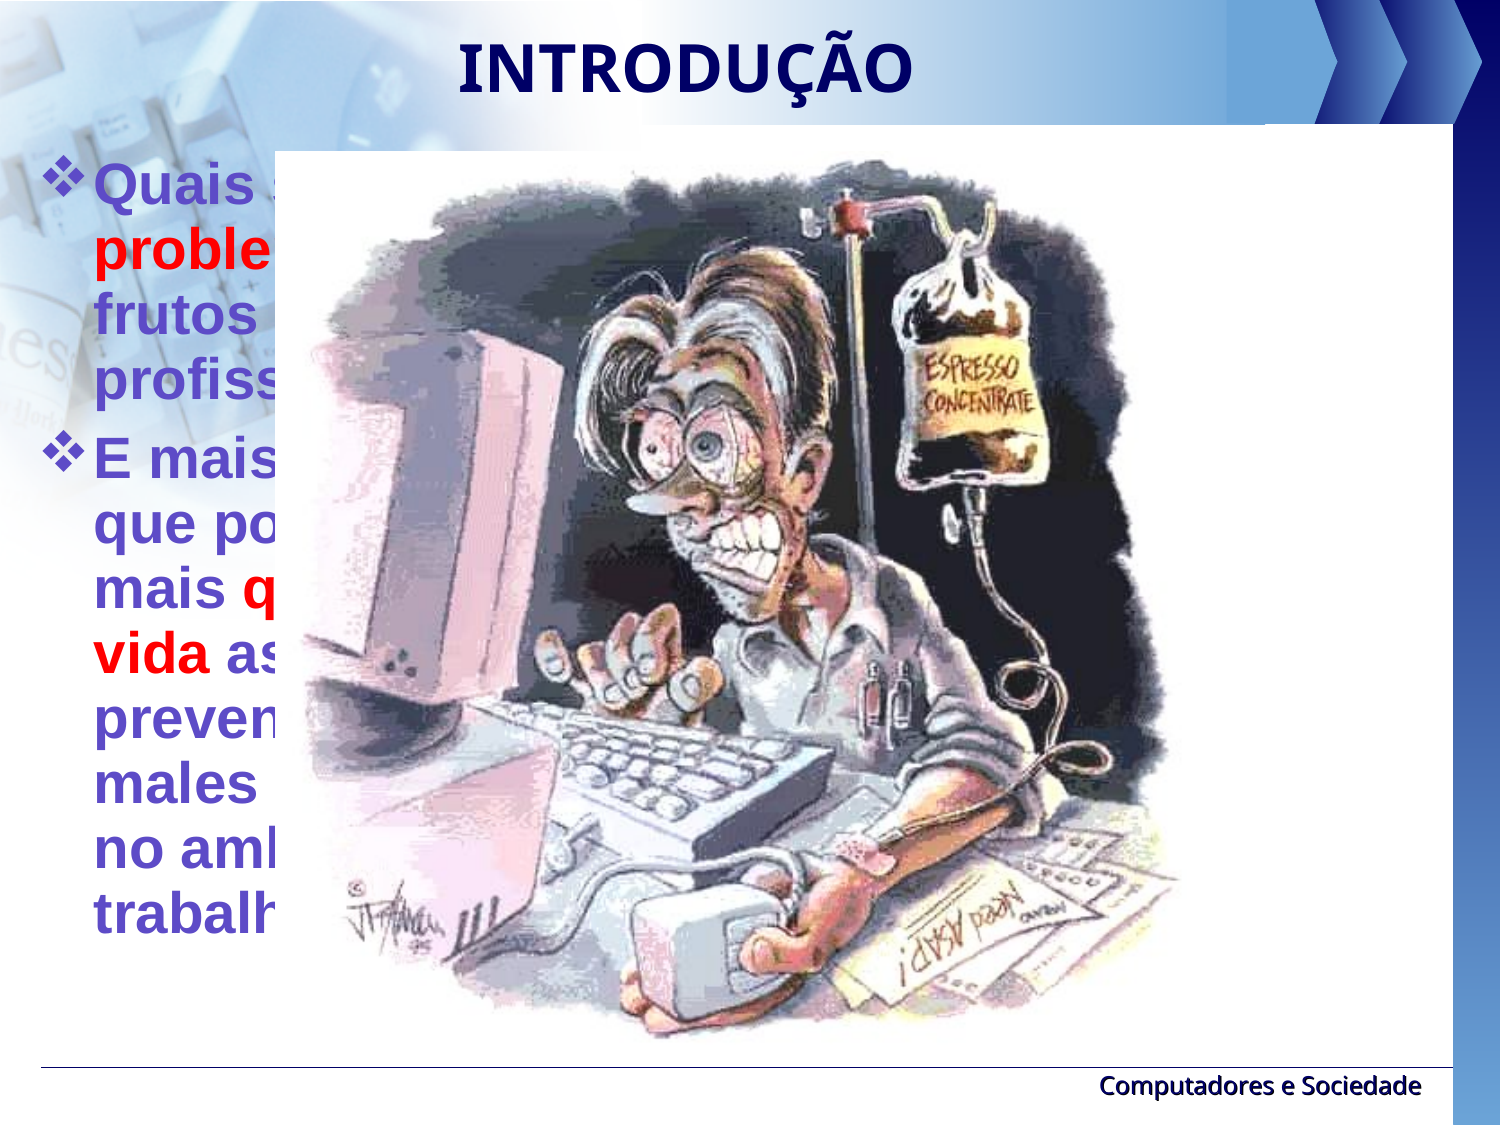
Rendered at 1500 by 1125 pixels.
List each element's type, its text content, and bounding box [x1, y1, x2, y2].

list Quais são alguns do problemas de saúde frutos do cotidiano do profissional de TI? E mais importante : o que podemos trazer mais qualidade de vida associada à prevenção desses males e ao bem-estar no ambiente de trabalho? [37, 151, 715, 1051]
picture [275, 151, 1426, 1050]
title INTRODUÇÃO [74, 0, 1300, 155]
